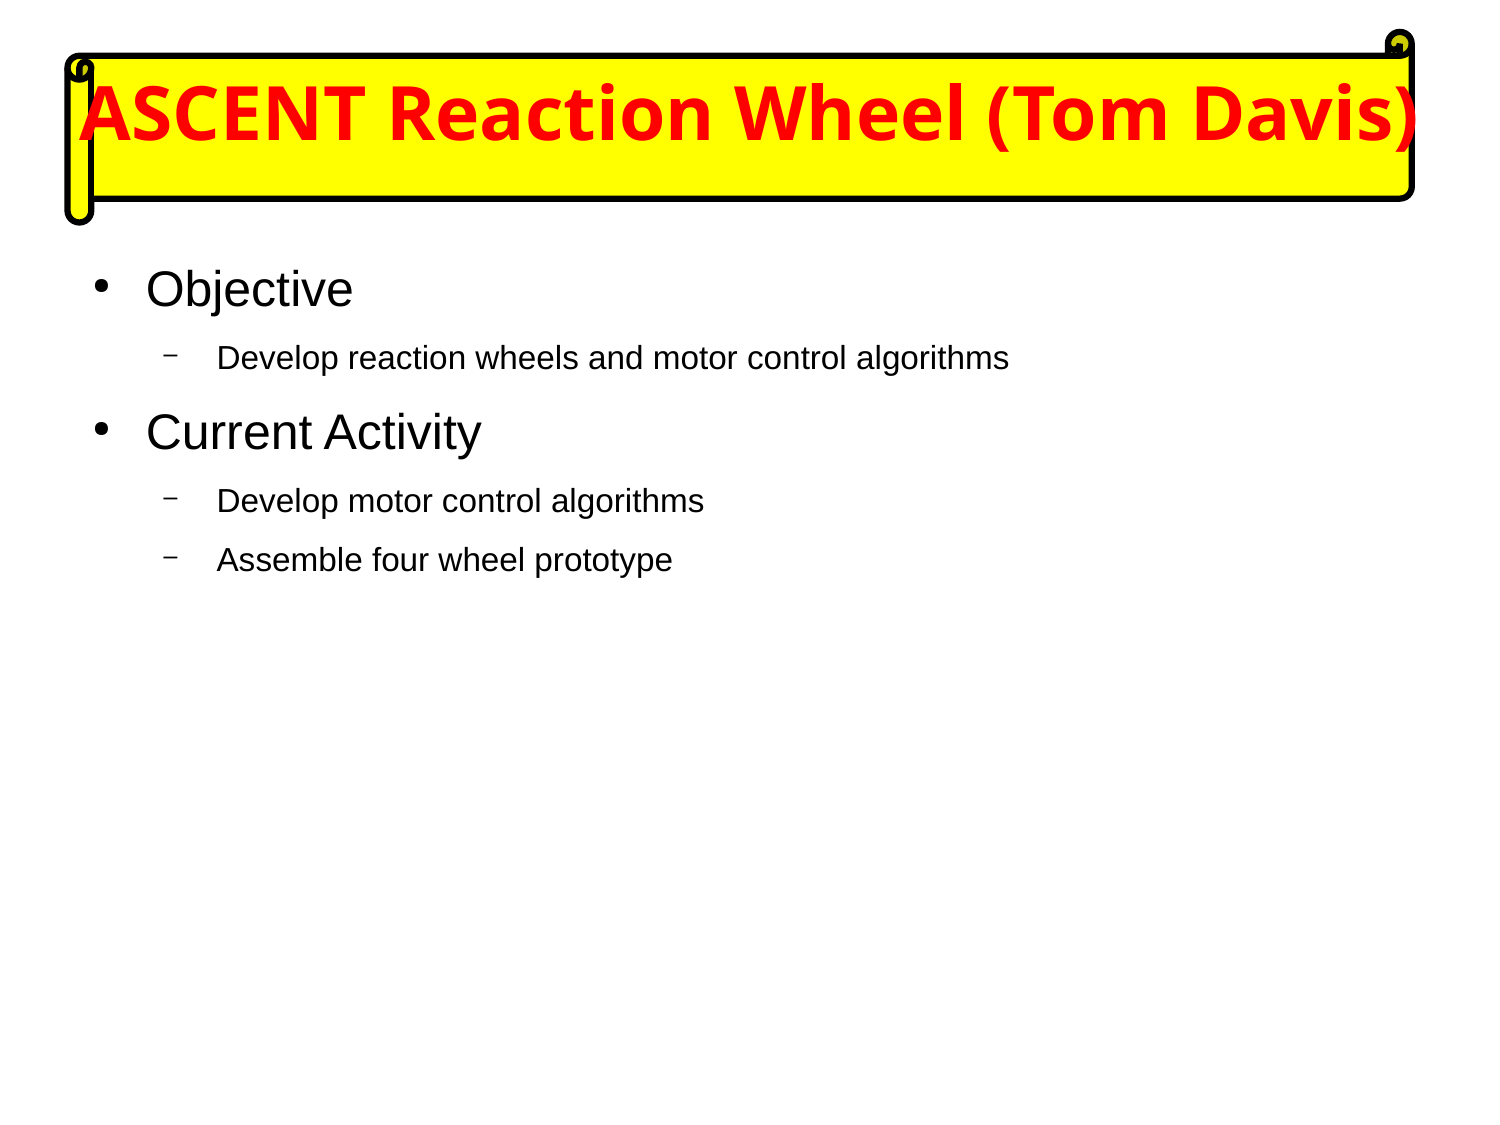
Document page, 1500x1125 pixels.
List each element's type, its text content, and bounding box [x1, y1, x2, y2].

text_box ASCENT Reaction Wheel (Tom Davis) [0, 58, 1500, 164]
text_box [72, 31, 1412, 58]
list Objective Develop reaction wheels and motor control algorithms Current Activity Develop motor control algorithms Assemble four wheel prototype [75, 263, 1425, 916]
text_box [67, 164, 1412, 223]
